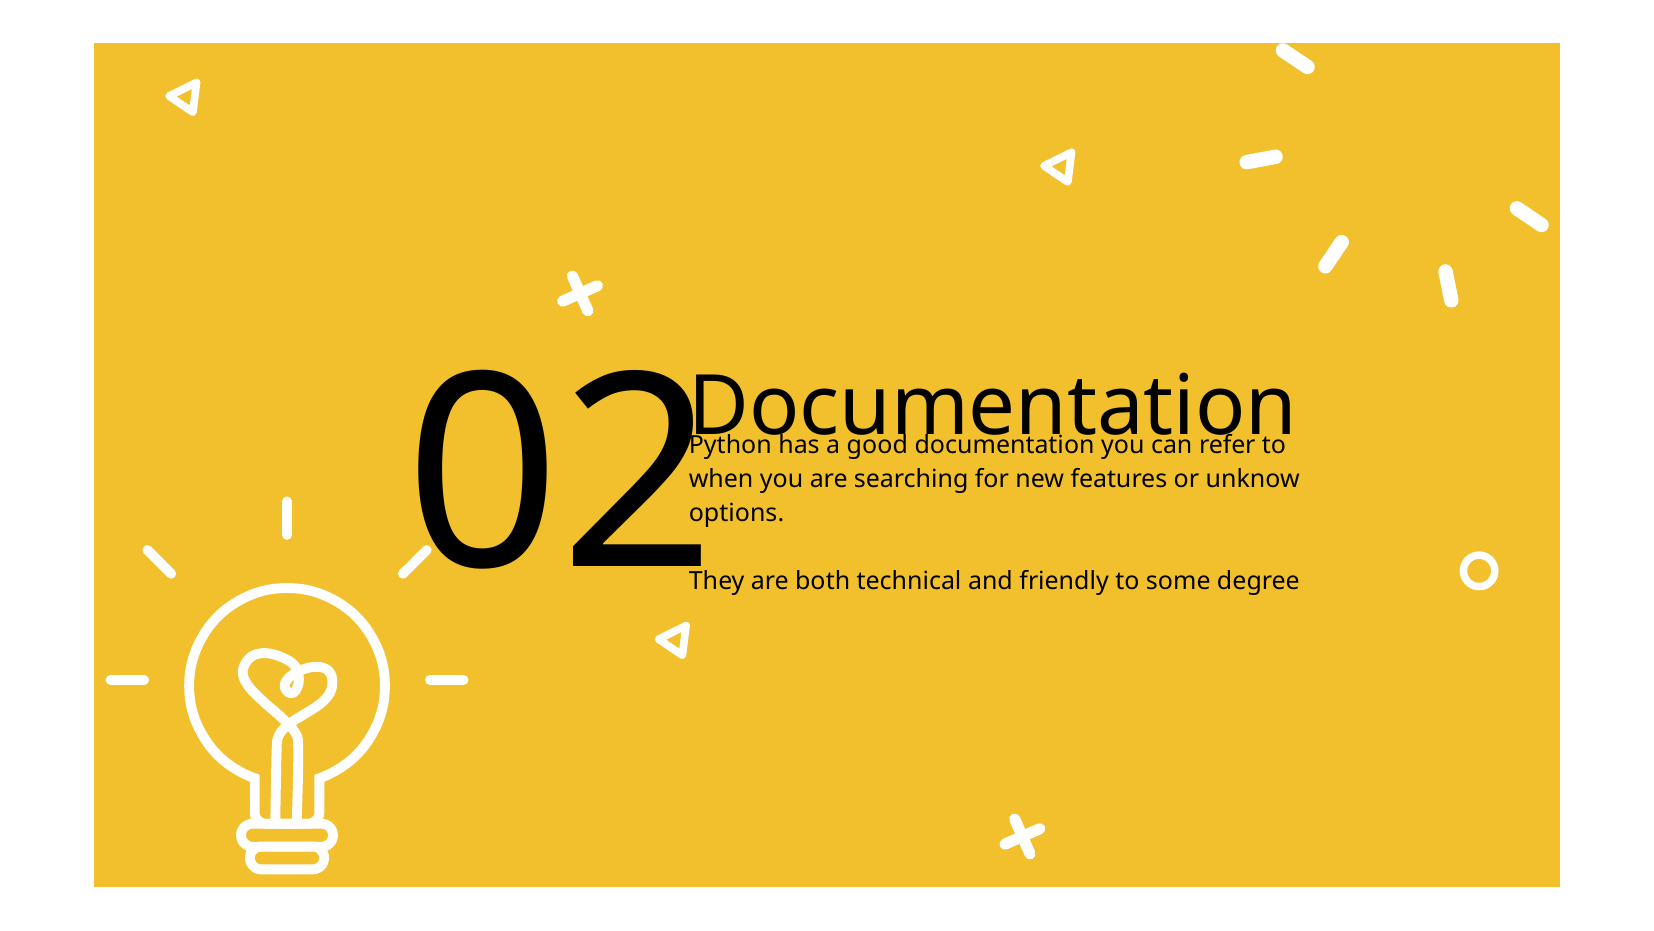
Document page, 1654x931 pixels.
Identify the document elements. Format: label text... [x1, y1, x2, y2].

title 02 [405, 276, 751, 646]
text_box Python has a good documentation you can refer to when you are searching for new features or unknow options. They are both technical and friendly to some degree [751, 459, 1349, 565]
title Documentation [751, 345, 1409, 459]
